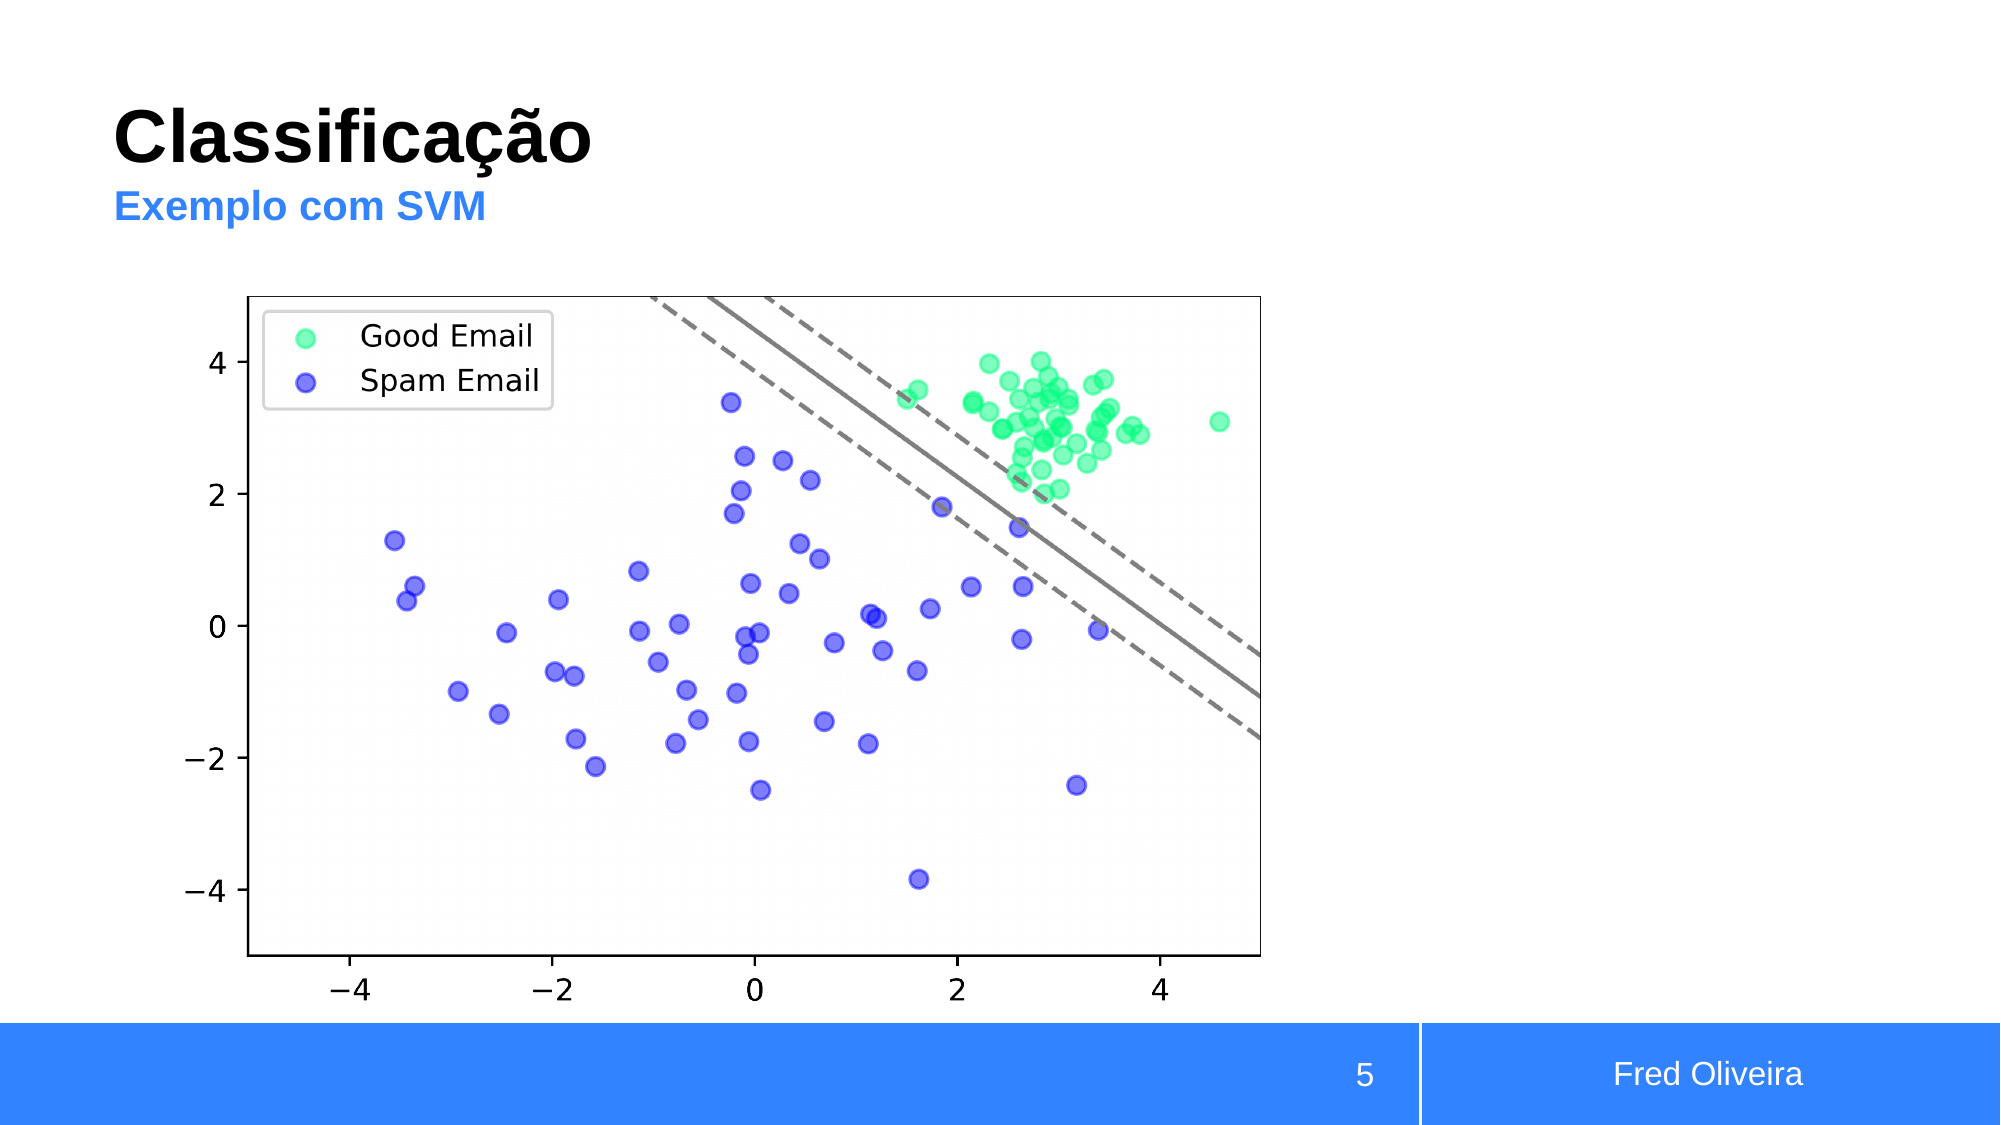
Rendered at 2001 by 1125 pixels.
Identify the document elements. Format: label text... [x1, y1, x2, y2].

footer Fred Oliveira [1442, 1042, 1975, 1102]
list Exemplo com SVM [114, 178, 1420, 262]
picture [182, 296, 1261, 1006]
slide_number <number> [1260, 1043, 1390, 1104]
title Classificação [114, 19, 1420, 178]
